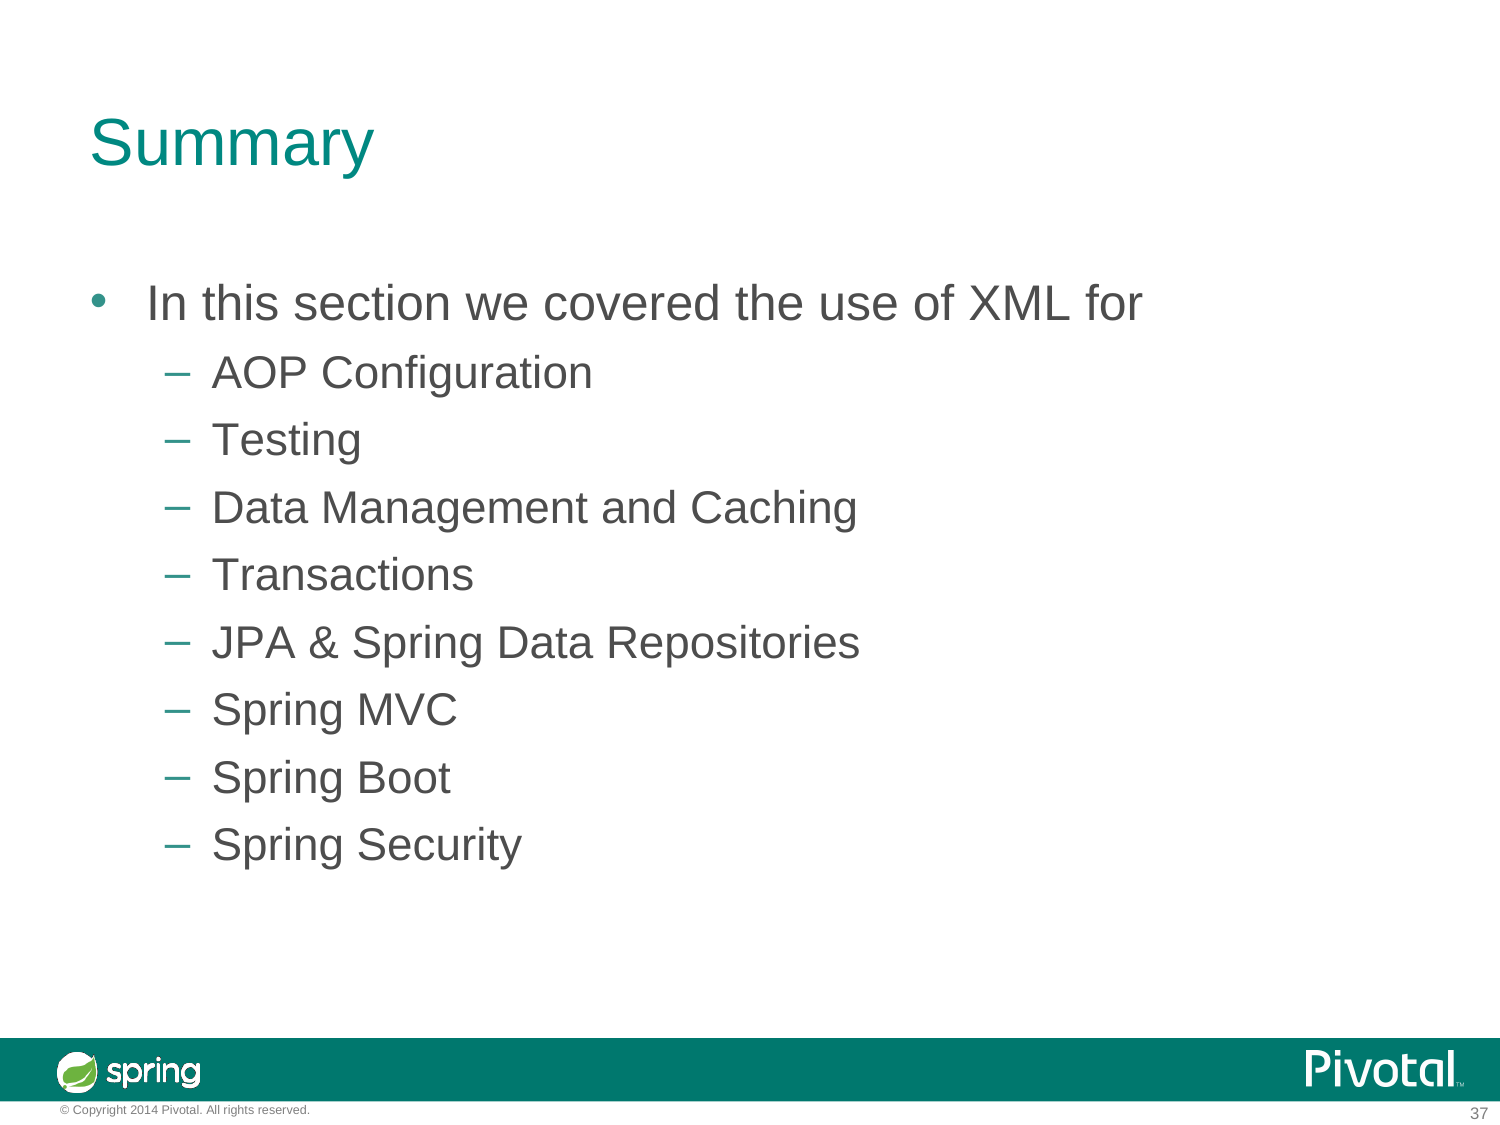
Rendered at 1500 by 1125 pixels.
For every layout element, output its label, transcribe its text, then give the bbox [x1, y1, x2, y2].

title Summary [75, 45, 1426, 233]
list In this section we covered the use of XML for AOP Configuration Testing Data Management and Caching Transactions JPA & Spring Data Repositories Spring MVC Spring Boot Spring Security [75, 262, 1426, 970]
picture [1306, 1050, 1464, 1087]
picture [32, 1041, 210, 1103]
